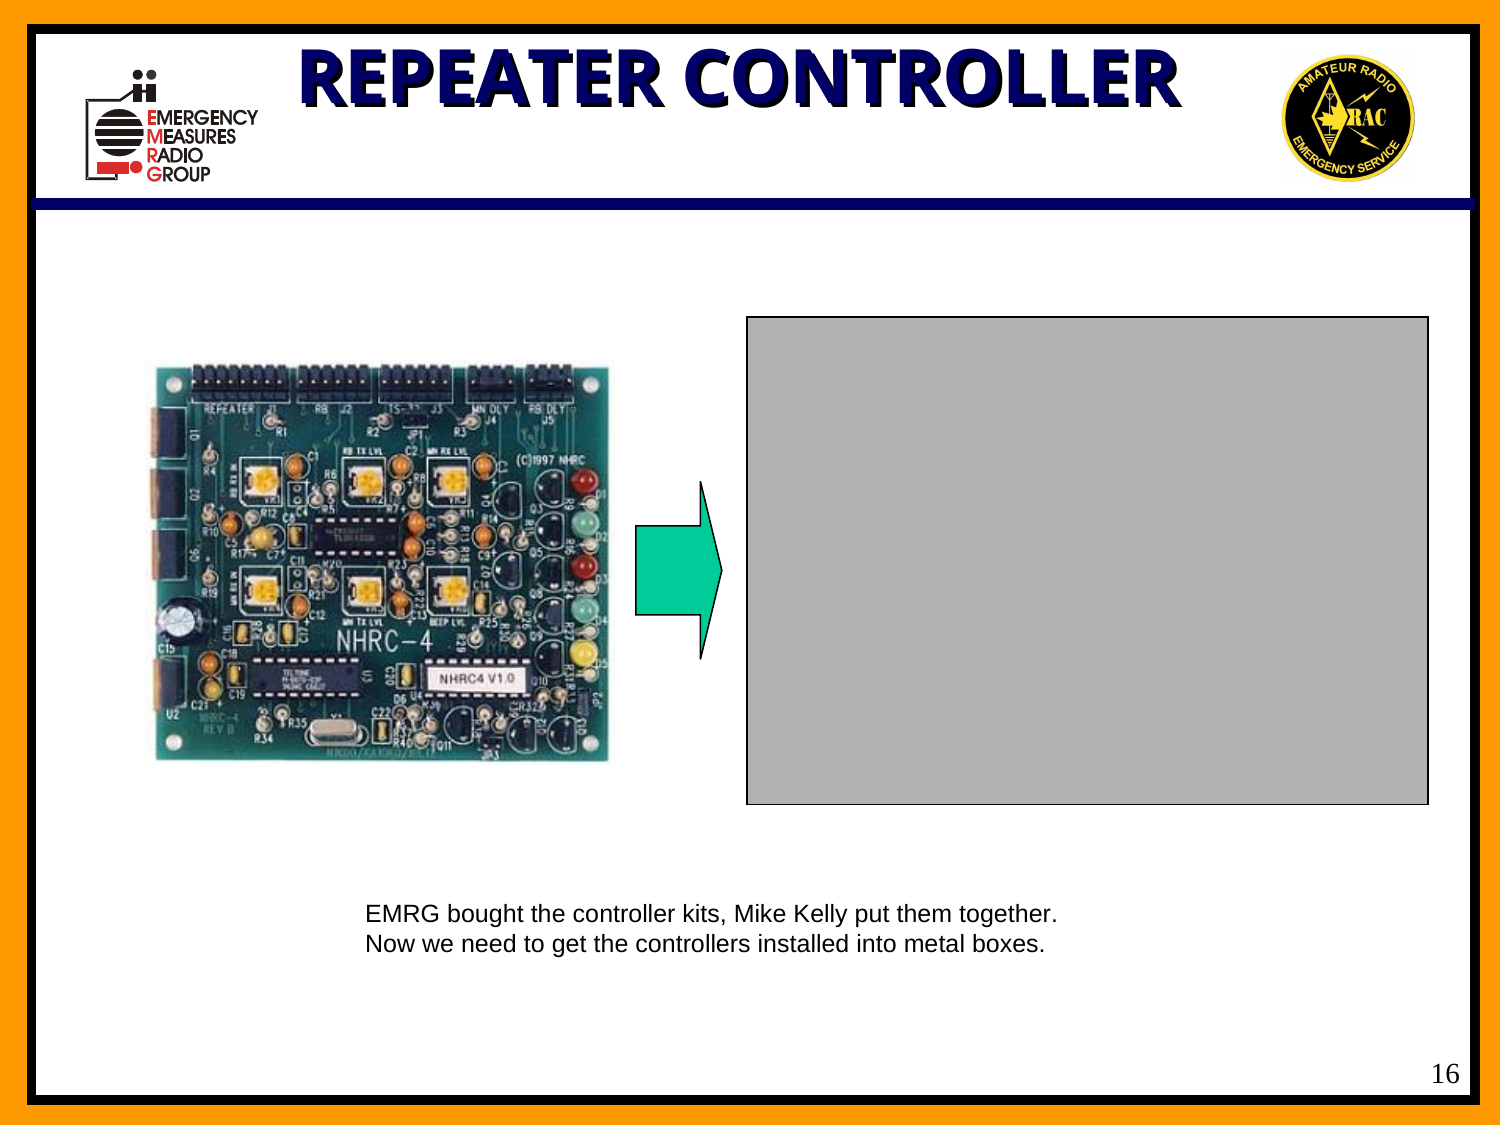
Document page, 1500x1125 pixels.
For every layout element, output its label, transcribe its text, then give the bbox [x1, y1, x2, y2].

text_box EMRG bought the controller kits, Mike Kelly put them together. Now we need to get the controllers installed into metal boxes. [350, 889, 1122, 966]
text_box [746, 317, 1429, 805]
picture [145, 360, 615, 765]
text_box REPEATER CONTROLLER [251, 31, 1225, 128]
picture [1281, 54, 1415, 182]
